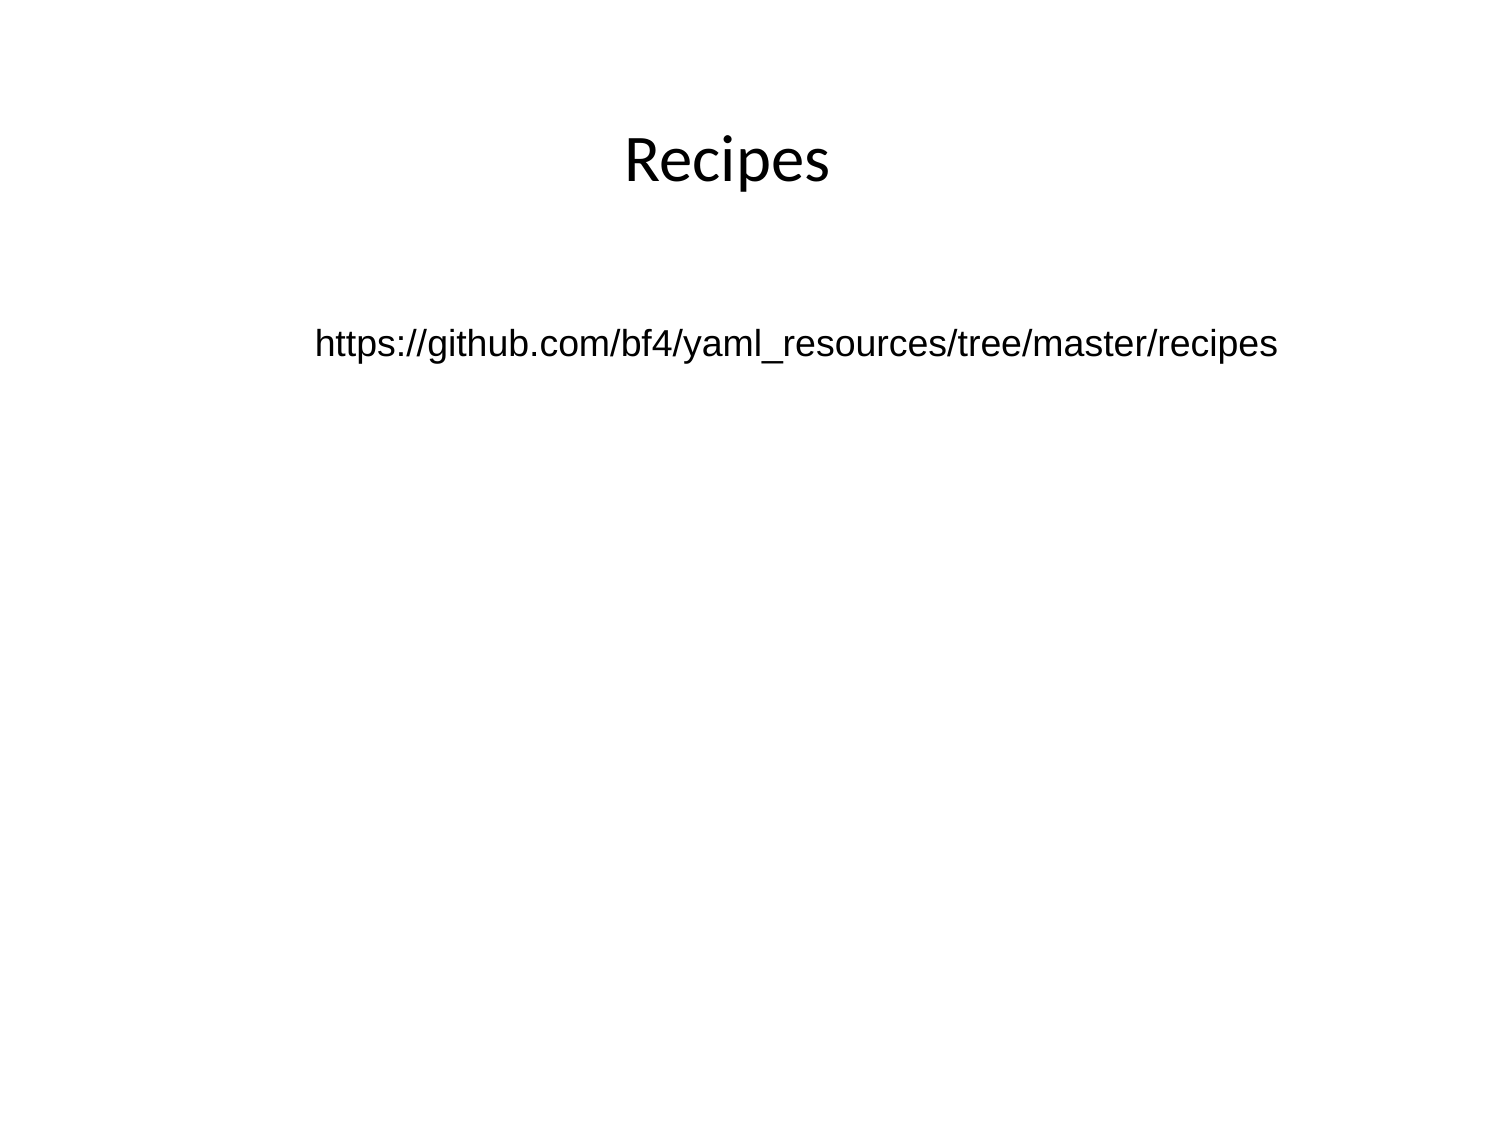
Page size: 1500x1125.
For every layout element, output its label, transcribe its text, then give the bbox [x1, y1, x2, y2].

title Recipes [90, 43, 1365, 286]
text_box https://github.com/bf4/yaml_resources/tree/master/recipes [300, 314, 1295, 372]
